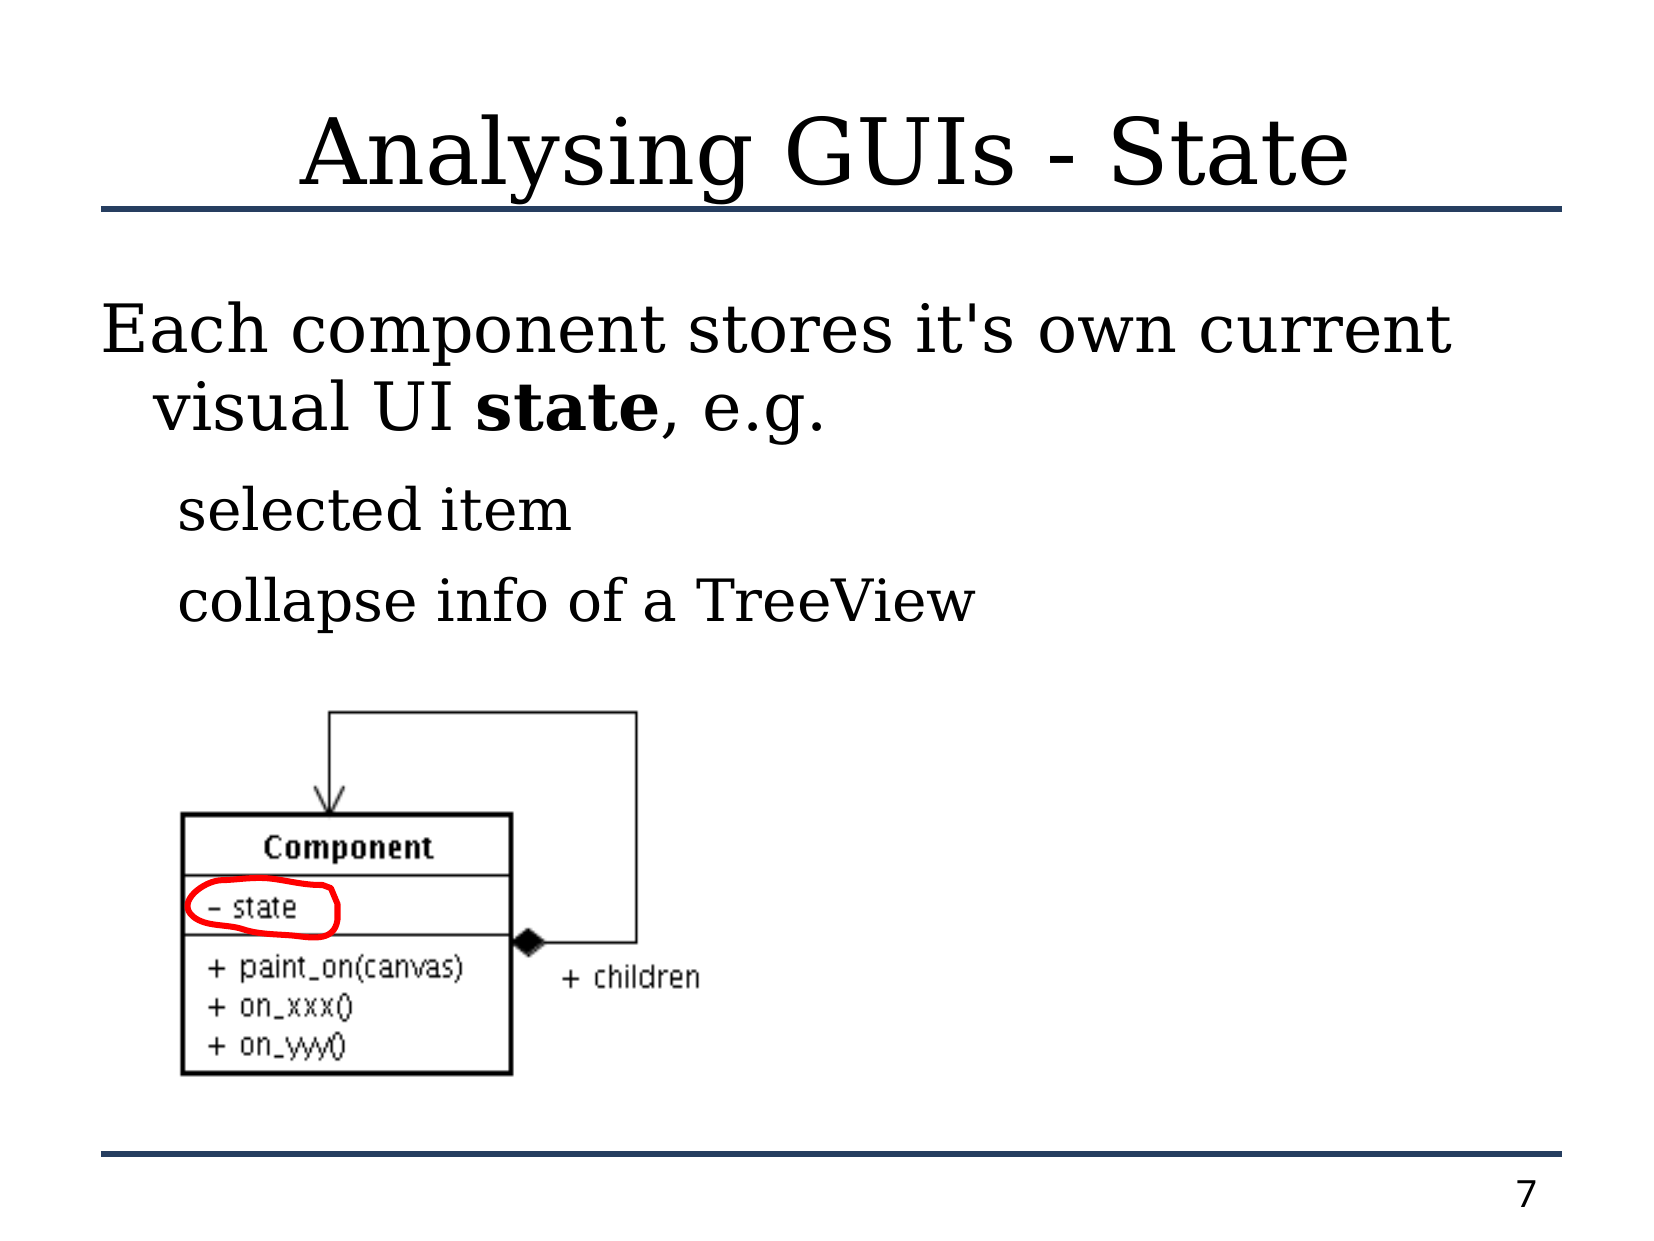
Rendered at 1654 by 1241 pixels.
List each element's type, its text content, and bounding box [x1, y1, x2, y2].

picture [160, 686, 725, 1100]
title Analysing GUIs - State [82, 49, 1571, 257]
list Each component stores it's own current visual UI state, e.g. selected item collapse info of a TreeView [82, 290, 1571, 1109]
